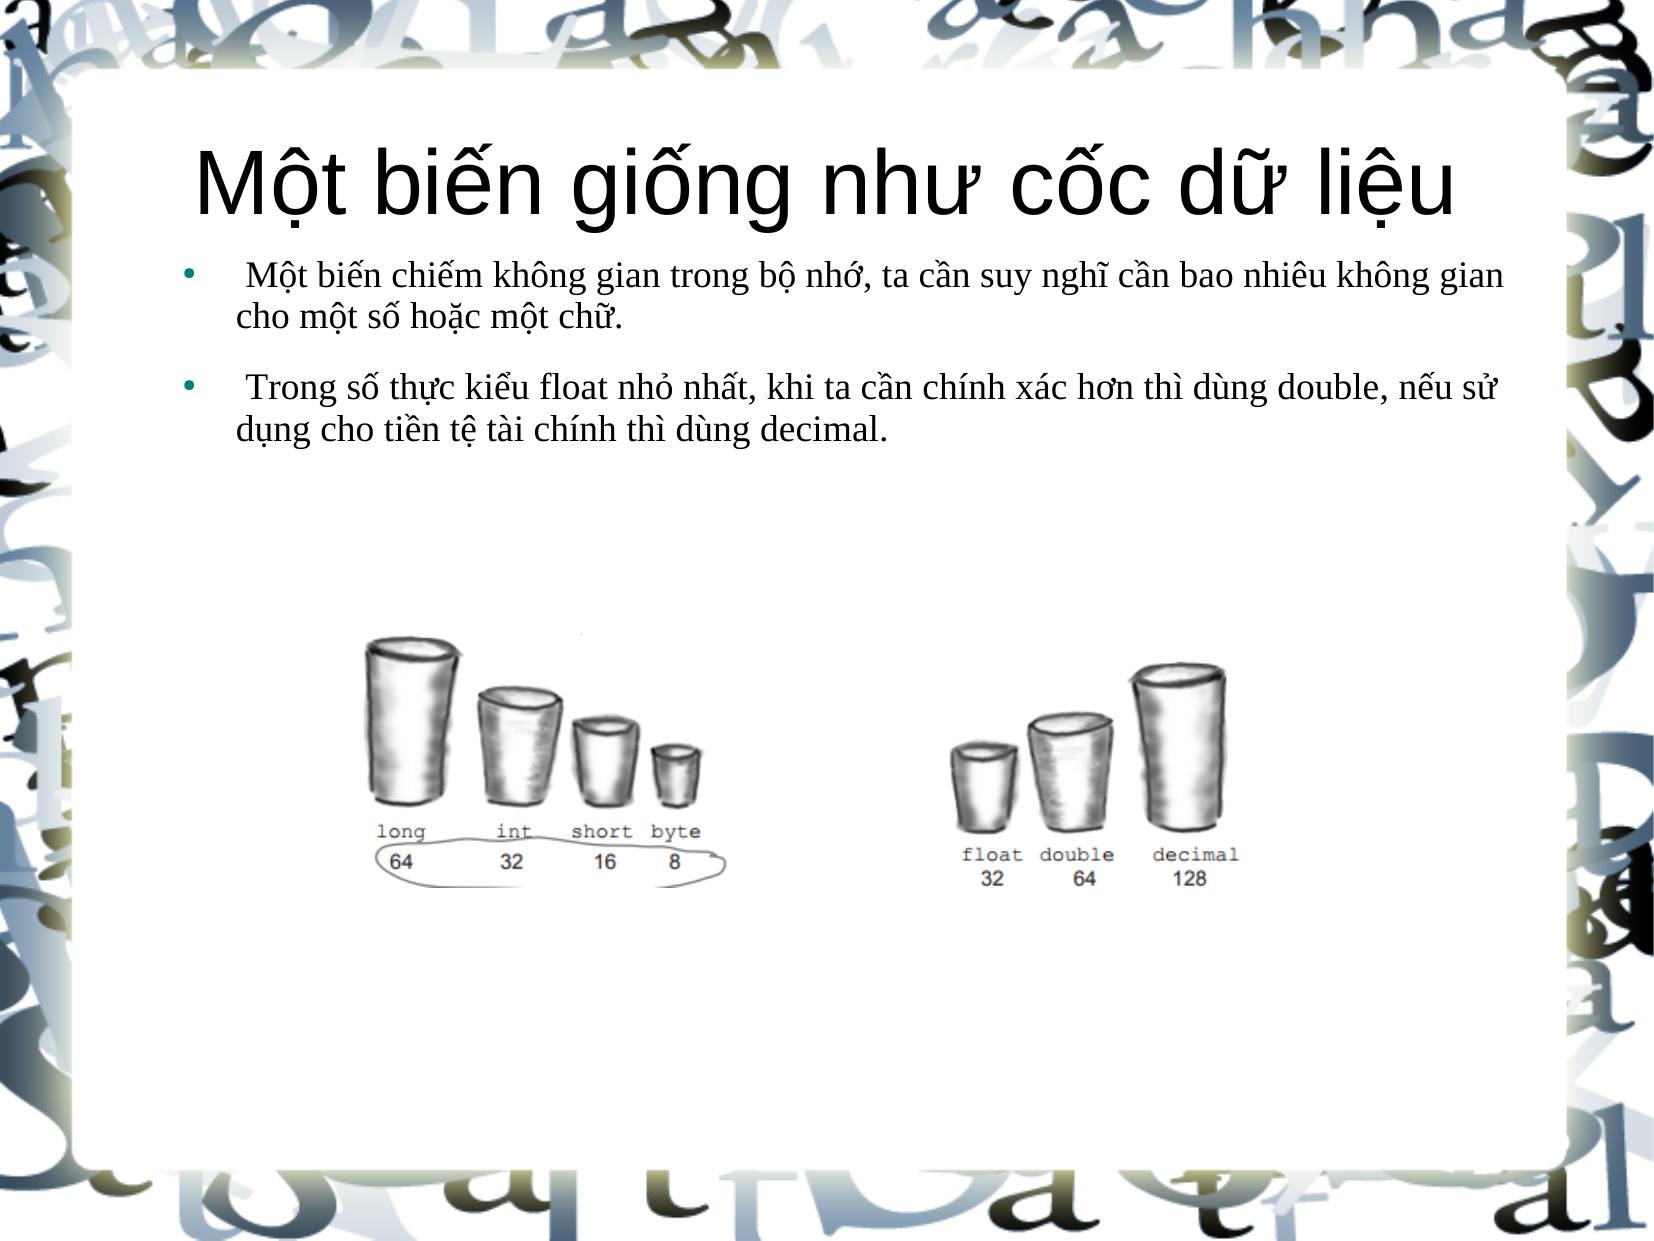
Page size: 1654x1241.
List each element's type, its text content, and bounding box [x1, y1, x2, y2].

list Một biến chiếm không gian trong bộ nhớ, ta cần suy nghĩ cần bao nhiêu không gian cho một số hoặc một chữ. Trong số thực kiểu float nhỏ nhất, khi ta cần chính xác hơn thì dùng double, nếu sử dụng cho tiền tệ tài chính thì dùng decimal. [165, 253, 1556, 1036]
picture [0, 0, 1654, 1241]
title Một biến giống như cốc dữ liệu [82, 78, 1571, 287]
